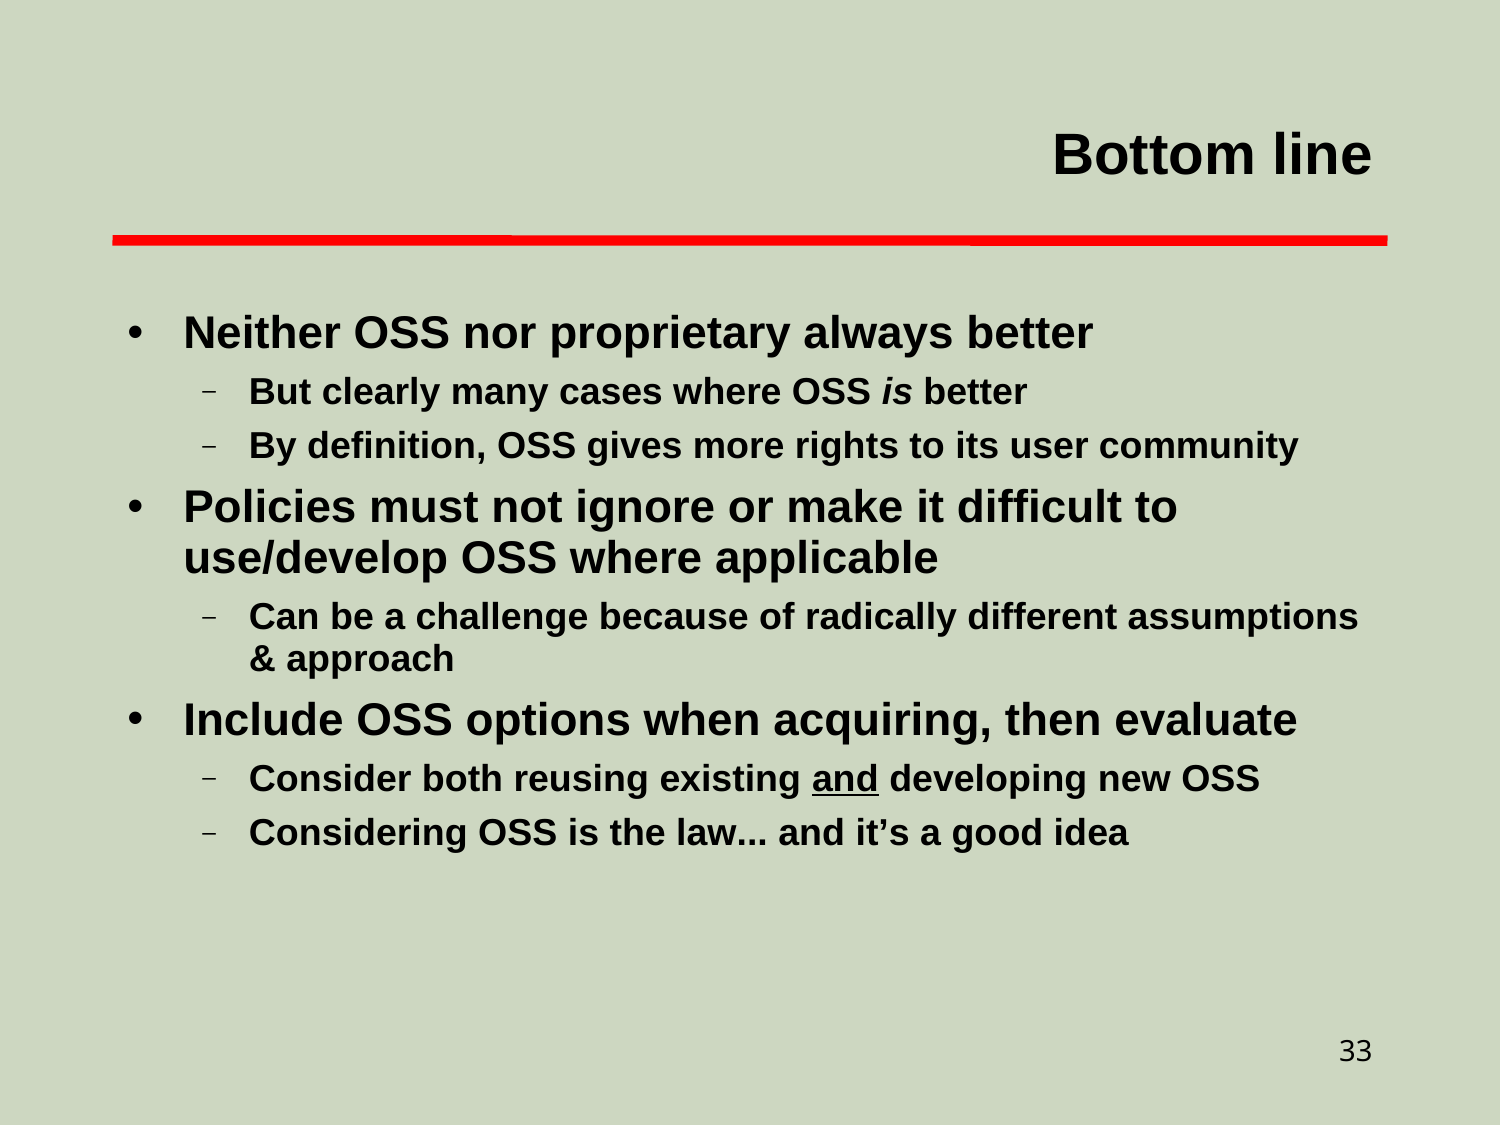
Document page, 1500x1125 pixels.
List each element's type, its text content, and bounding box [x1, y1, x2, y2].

title Bottom line [337, 85, 1388, 224]
list Neither OSS nor proprietary always better But clearly many cases where OSS is better By definition, OSS gives more rights to its user community Policies must not ignore or make it difficult to use/develop OSS where applicable Can be a challenge because of radically different assumptions & approach Include OSS options when acquiring, then evaluate Consider both reusing existing and developing new OSS Considering OSS is the law... and it’s a good idea [112, 299, 1388, 1062]
